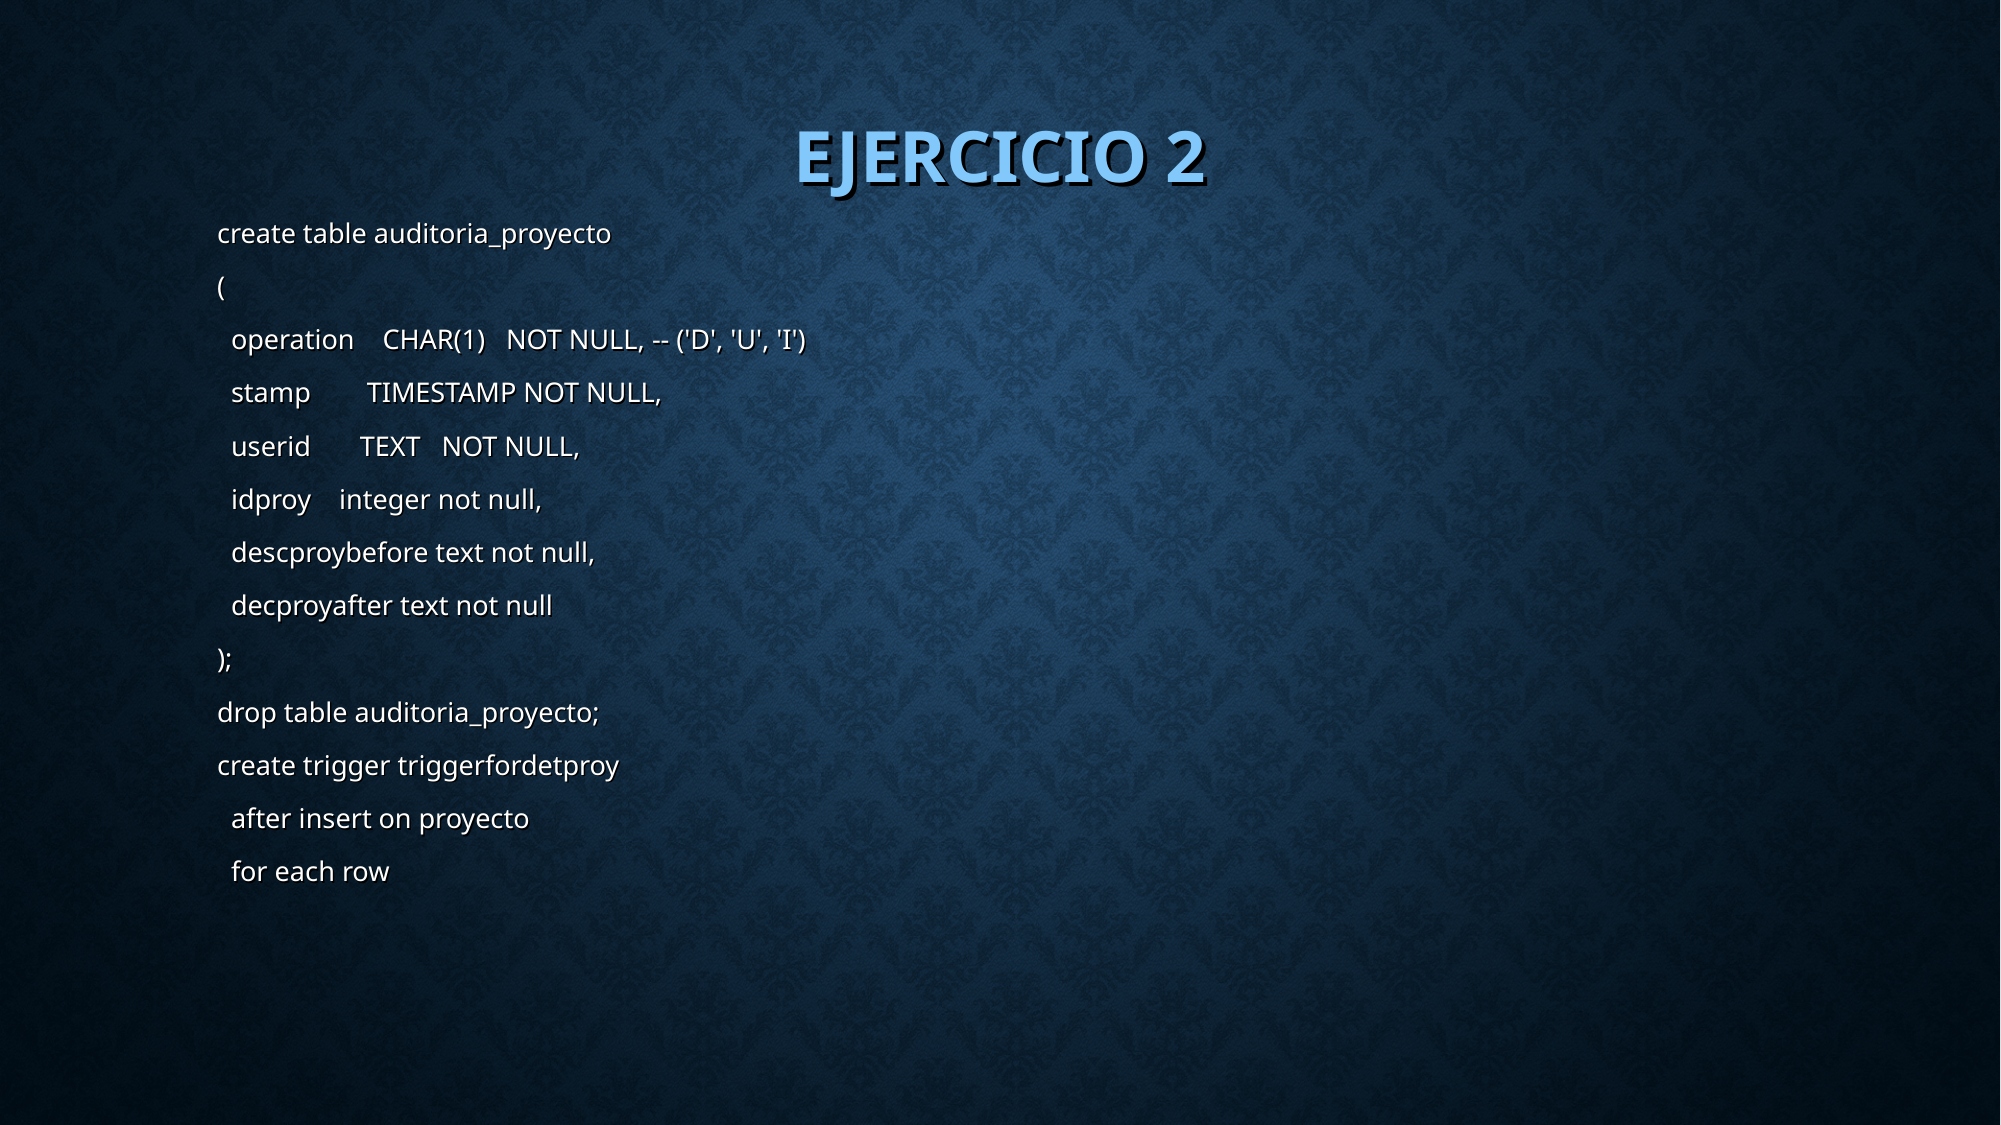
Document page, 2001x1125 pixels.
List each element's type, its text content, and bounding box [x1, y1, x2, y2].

list create table auditoria_proyecto ( operation CHAR(1) NOT NULL, -- ('D', 'U', 'I') stamp TIMESTAMP NOT NULL, userid TEXT NOT NULL, idproy integer not null, descproybefore text not null, decproyafter text not null ); drop table auditoria_proyecto; create trigger triggerfordetproy after insert on proyecto for each row [202, 208, 1879, 923]
title Ejercicio 2 [150, 71, 1850, 248]
